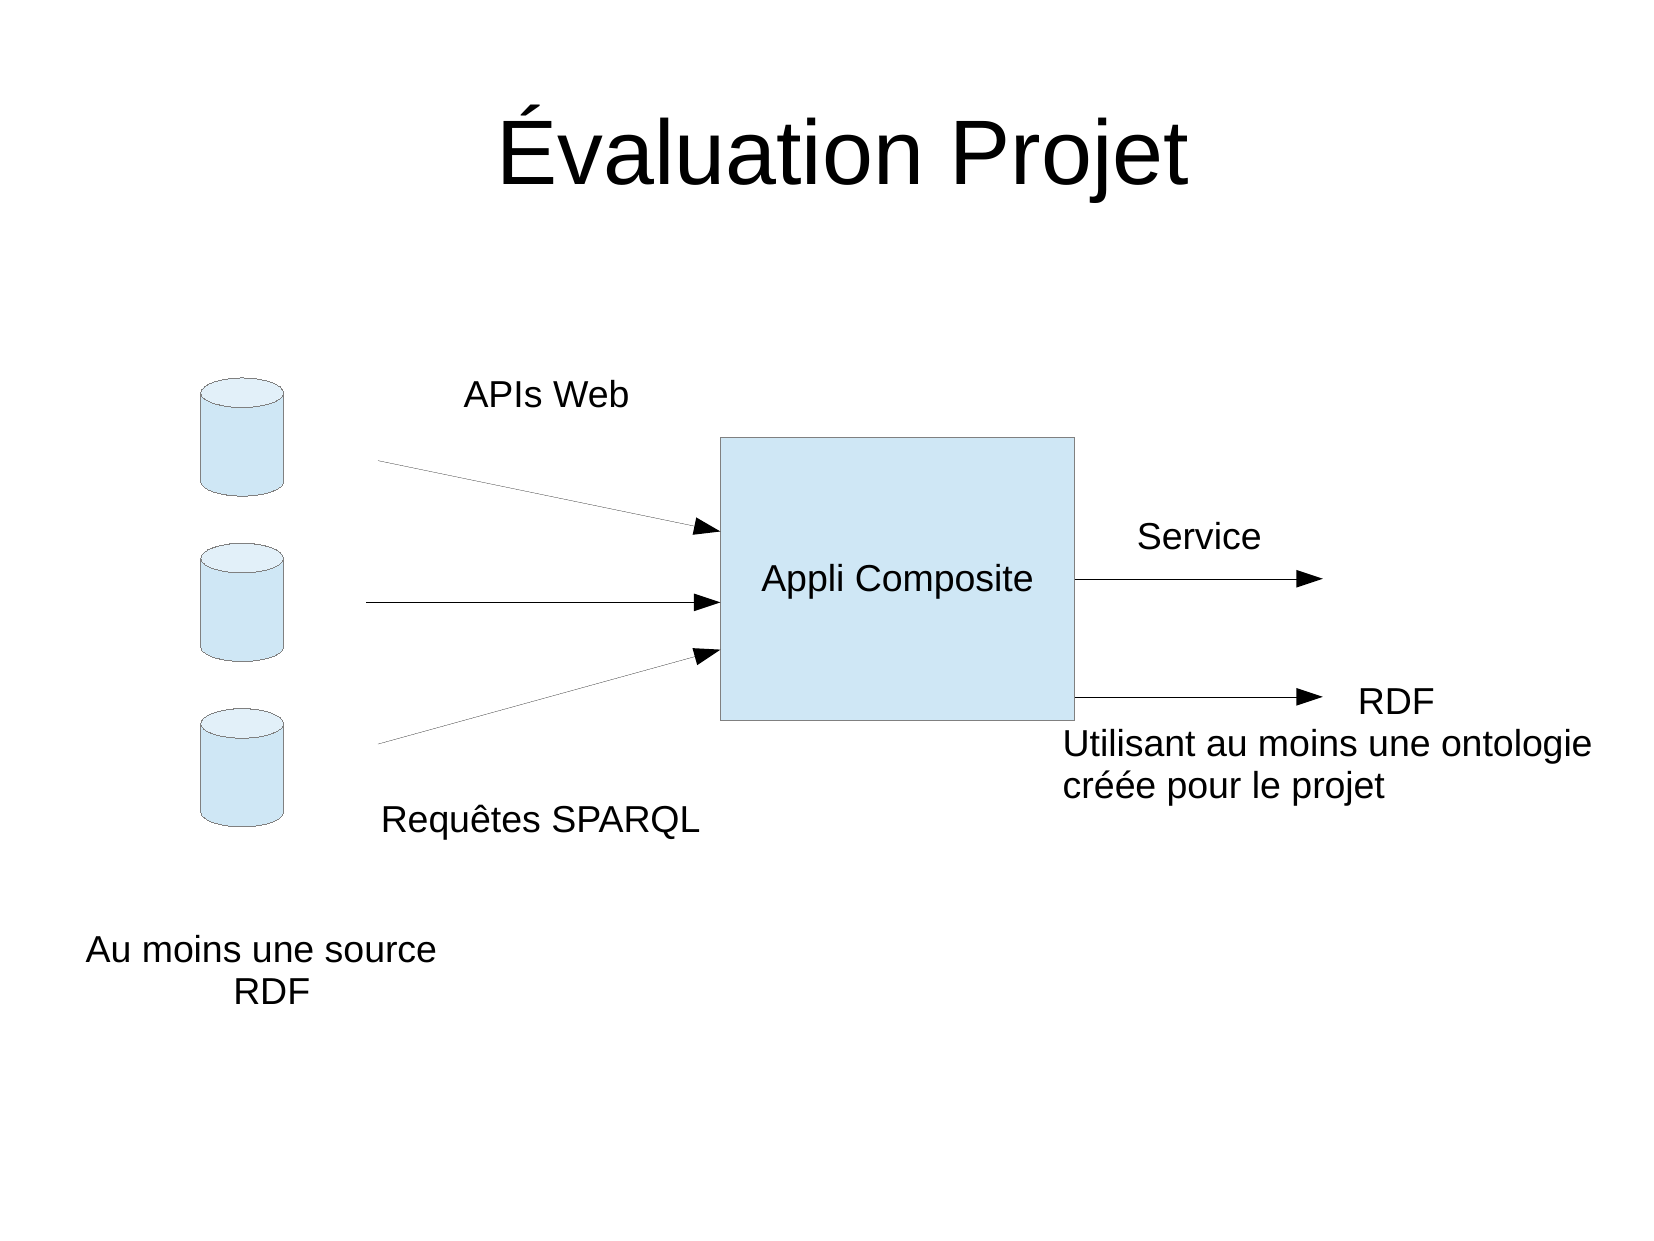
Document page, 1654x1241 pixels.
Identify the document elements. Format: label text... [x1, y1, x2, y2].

text_box Au moins une source RDF [70, 921, 453, 1021]
title Évaluation Projet [82, 49, 1571, 257]
text_box APIs Web [448, 366, 645, 423]
text_box [200, 559, 284, 662]
text_box [200, 394, 284, 497]
text_box RDF Utilisant au moins une ontologie créée pour le projet [974, 673, 1608, 815]
text_box Service [1122, 507, 1277, 565]
text_box Appli Composite [720, 437, 1075, 721]
text_box Requêtes SPARQL [366, 791, 716, 849]
text_box [200, 725, 284, 827]
